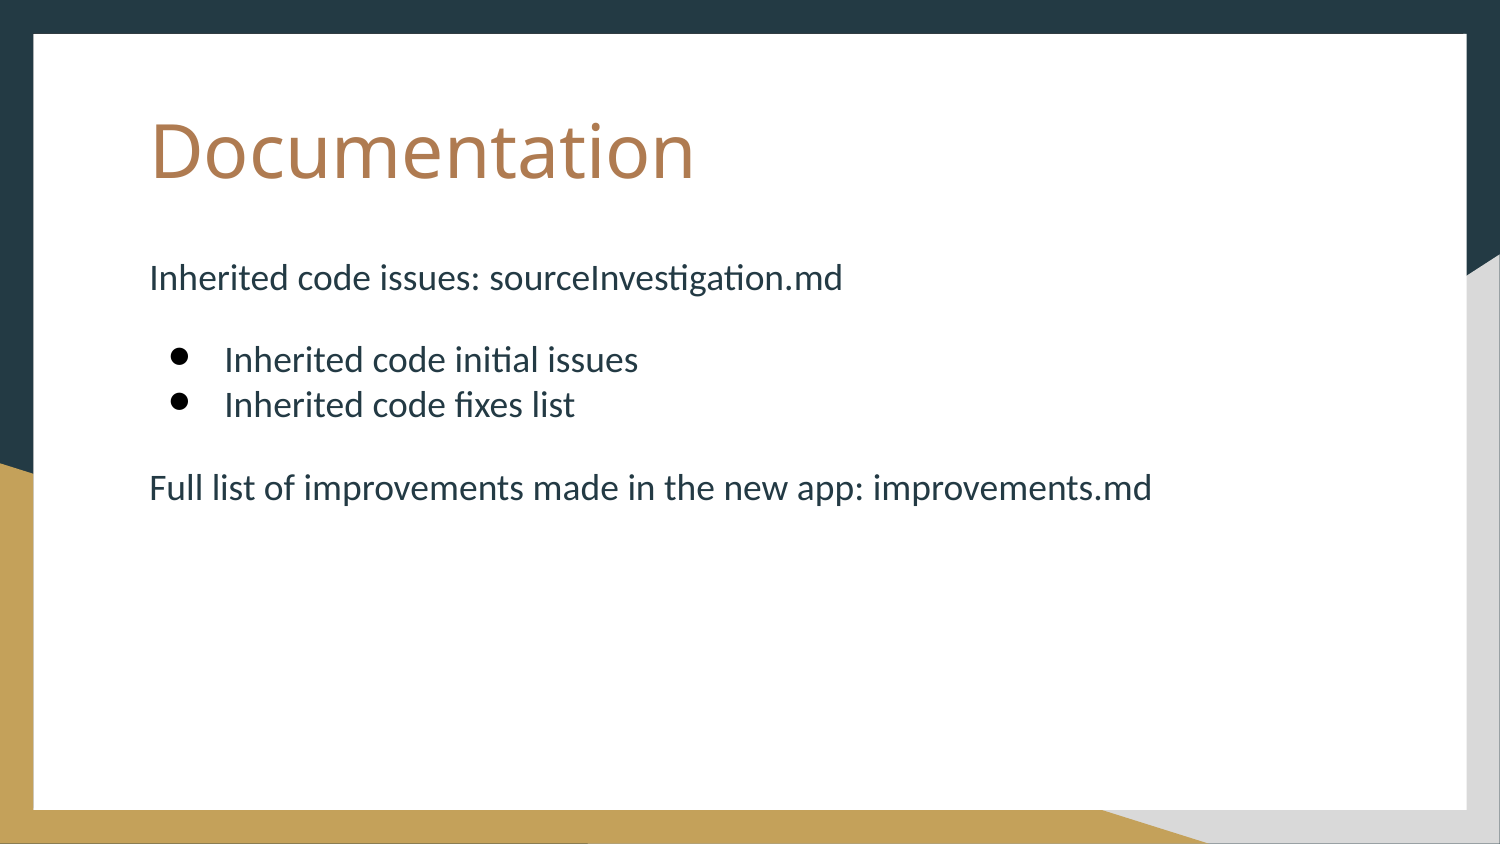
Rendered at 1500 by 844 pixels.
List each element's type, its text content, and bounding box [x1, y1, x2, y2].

list Inherited code issues: sourceInvestigation.md Inherited code initial issues Inherited code fixes list Full list of improvements made in the new app: improvements.md [134, 237, 1407, 729]
title Documentation [134, 88, 1366, 237]
